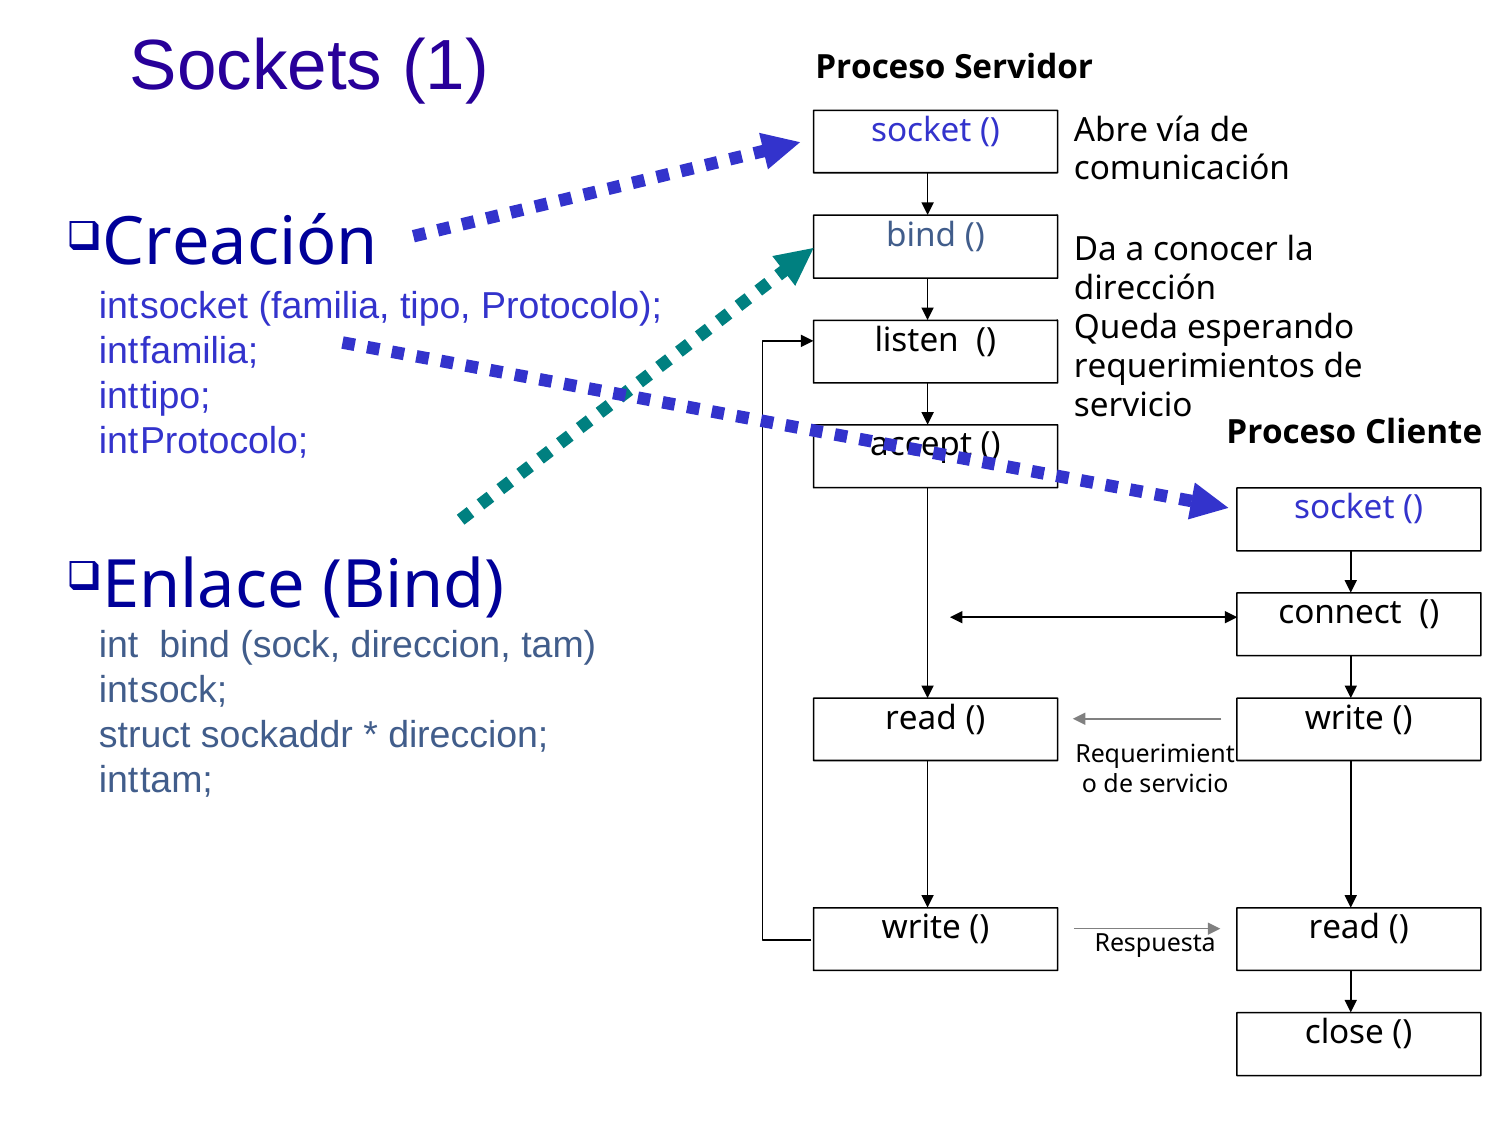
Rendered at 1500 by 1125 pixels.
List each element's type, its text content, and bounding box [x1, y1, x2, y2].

text_box socket ()‏ [813, 110, 1058, 150]
text_box write ()‏ [1236, 698, 1481, 738]
text_box Respuesta [1073, 928, 1237, 958]
text_box Proceso Servidor [815, 47, 1134, 87]
text_box listen ()‏ [813, 320, 1058, 360]
text_box Requerimiento de servicio [1073, 739, 1237, 798]
text_box read ()‏ [813, 698, 1058, 738]
text_box connect ()‏ [1236, 592, 1481, 632]
text_box read ()‏ [1236, 907, 1481, 947]
text_box Abre vía de comunicación [1073, 110, 1465, 188]
text_box Da a conocer la dirección [1073, 229, 1450, 307]
text_box Proceso Cliente [1211, 412, 1498, 451]
title Sockets (1)‏ [0, 0, 621, 107]
text_box Queda esperando requerimientos de servicio [1073, 307, 1465, 425]
text_box close ()‏ [1236, 1012, 1481, 1052]
text_box bind ()‏ [813, 215, 1058, 254]
text_box socket ()‏ [1236, 487, 1481, 527]
text_box write ()‏ [813, 907, 1058, 947]
text_box Creación int socket (familia, tipo, Protocolo); int familia; int tipo; int Protocolo; Enlace (Bind)‏ int bind (sock, direccion, tam)‏ int sock; struct sockaddr * direccion; int tam; [52, 195, 753, 809]
text_box accept ()‏ [813, 424, 1058, 464]
